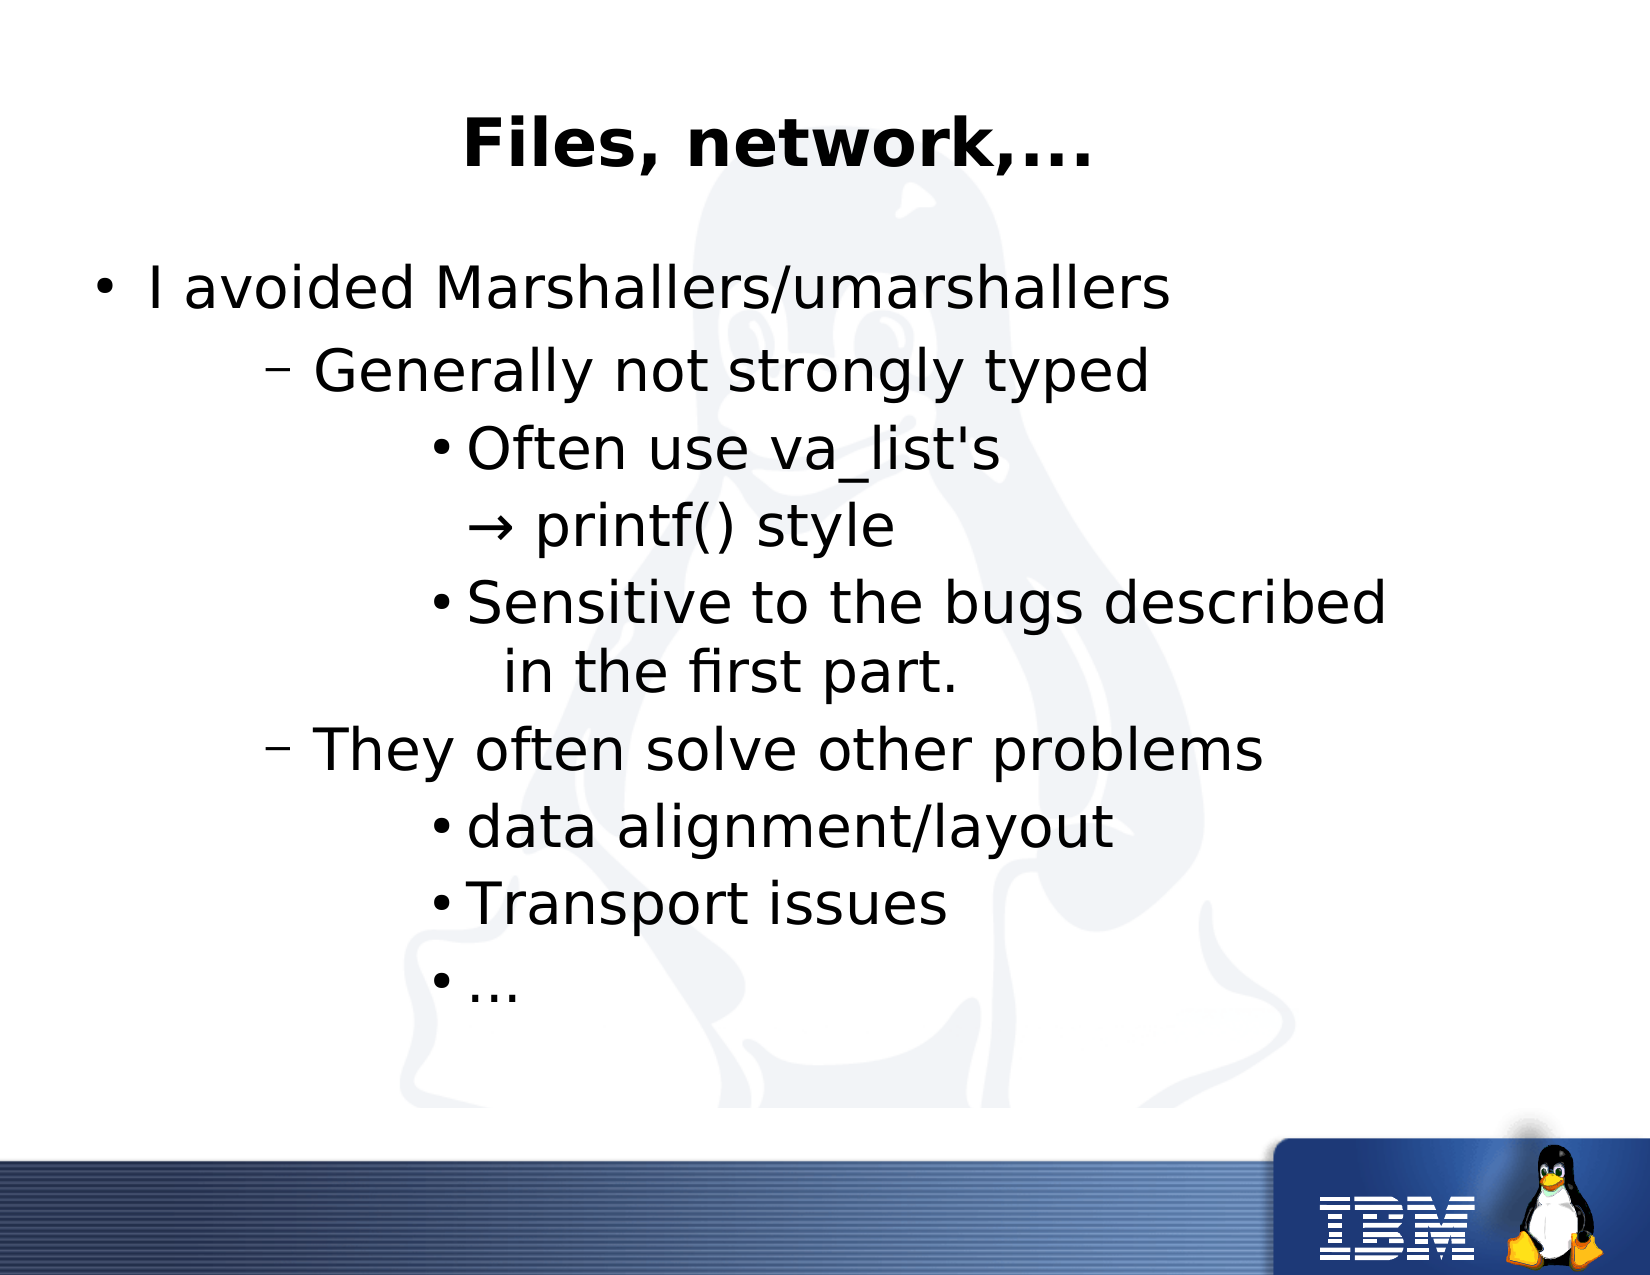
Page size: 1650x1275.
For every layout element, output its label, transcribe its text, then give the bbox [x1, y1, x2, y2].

title Files, network,... [76, 76, 1457, 211]
list I avoided Marshallers/umarshallers Generally not strongly typed Often use va_list's → printf() style Sensitive to the bugs described in the first part. They often solve other problems data alignment/layout Transport issues ... [76, 253, 1457, 1147]
